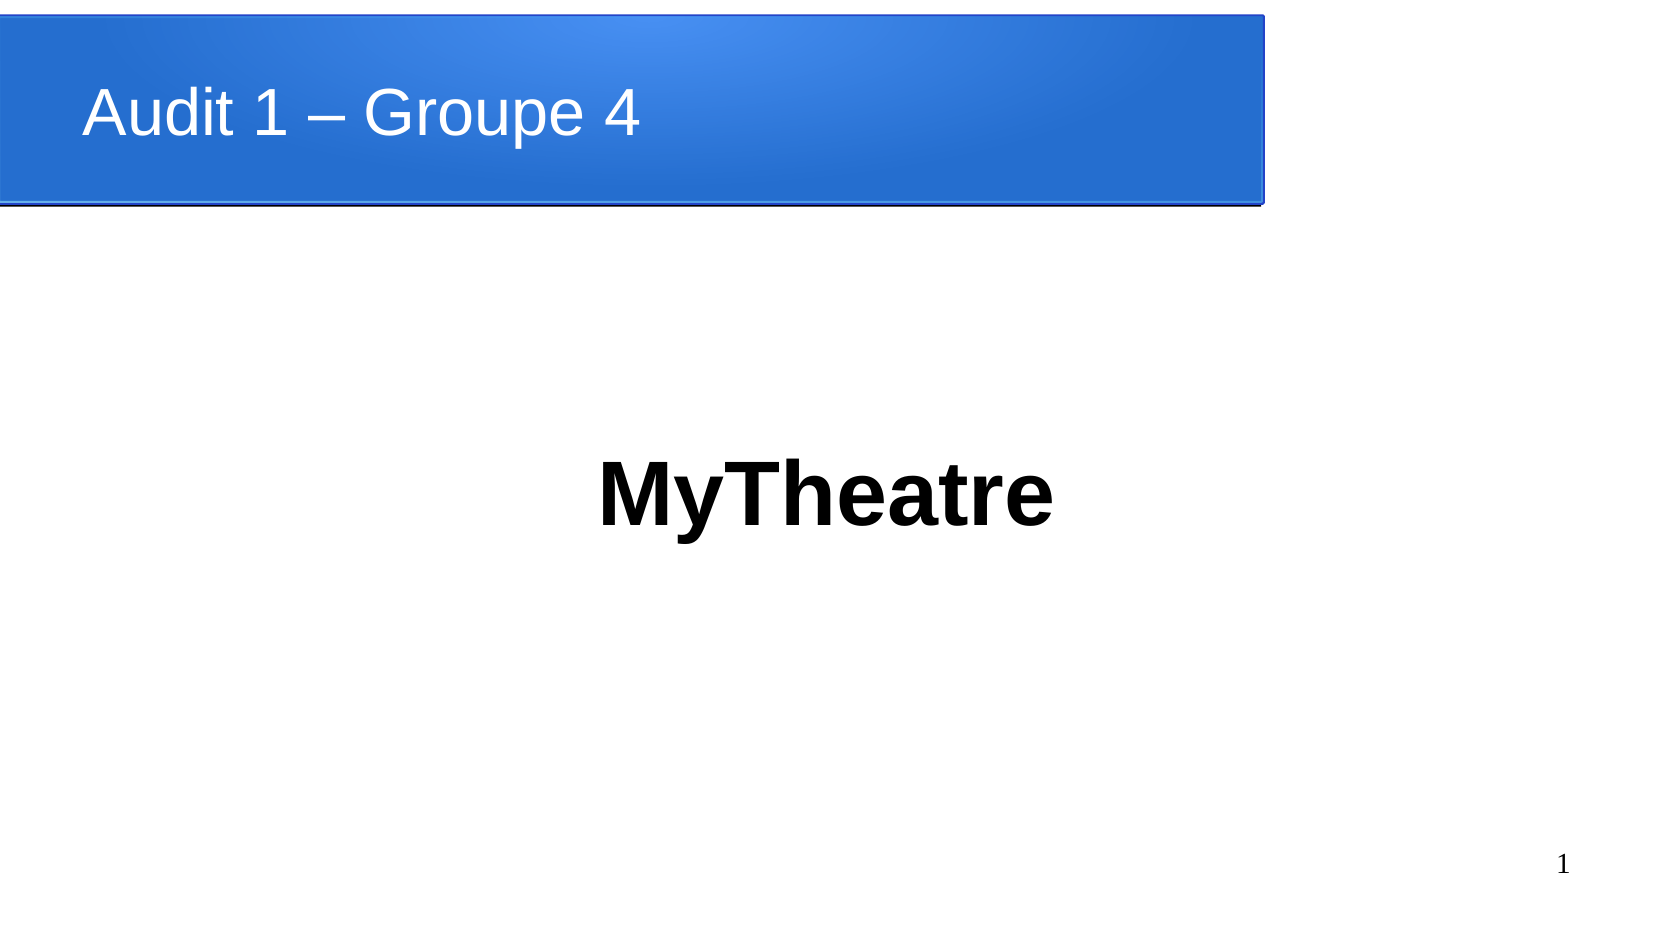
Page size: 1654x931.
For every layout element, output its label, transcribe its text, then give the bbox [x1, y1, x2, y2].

subtitle MyTheatre [82, 224, 1571, 764]
title Audit 1 – Groupe 4 [82, 35, 1235, 189]
